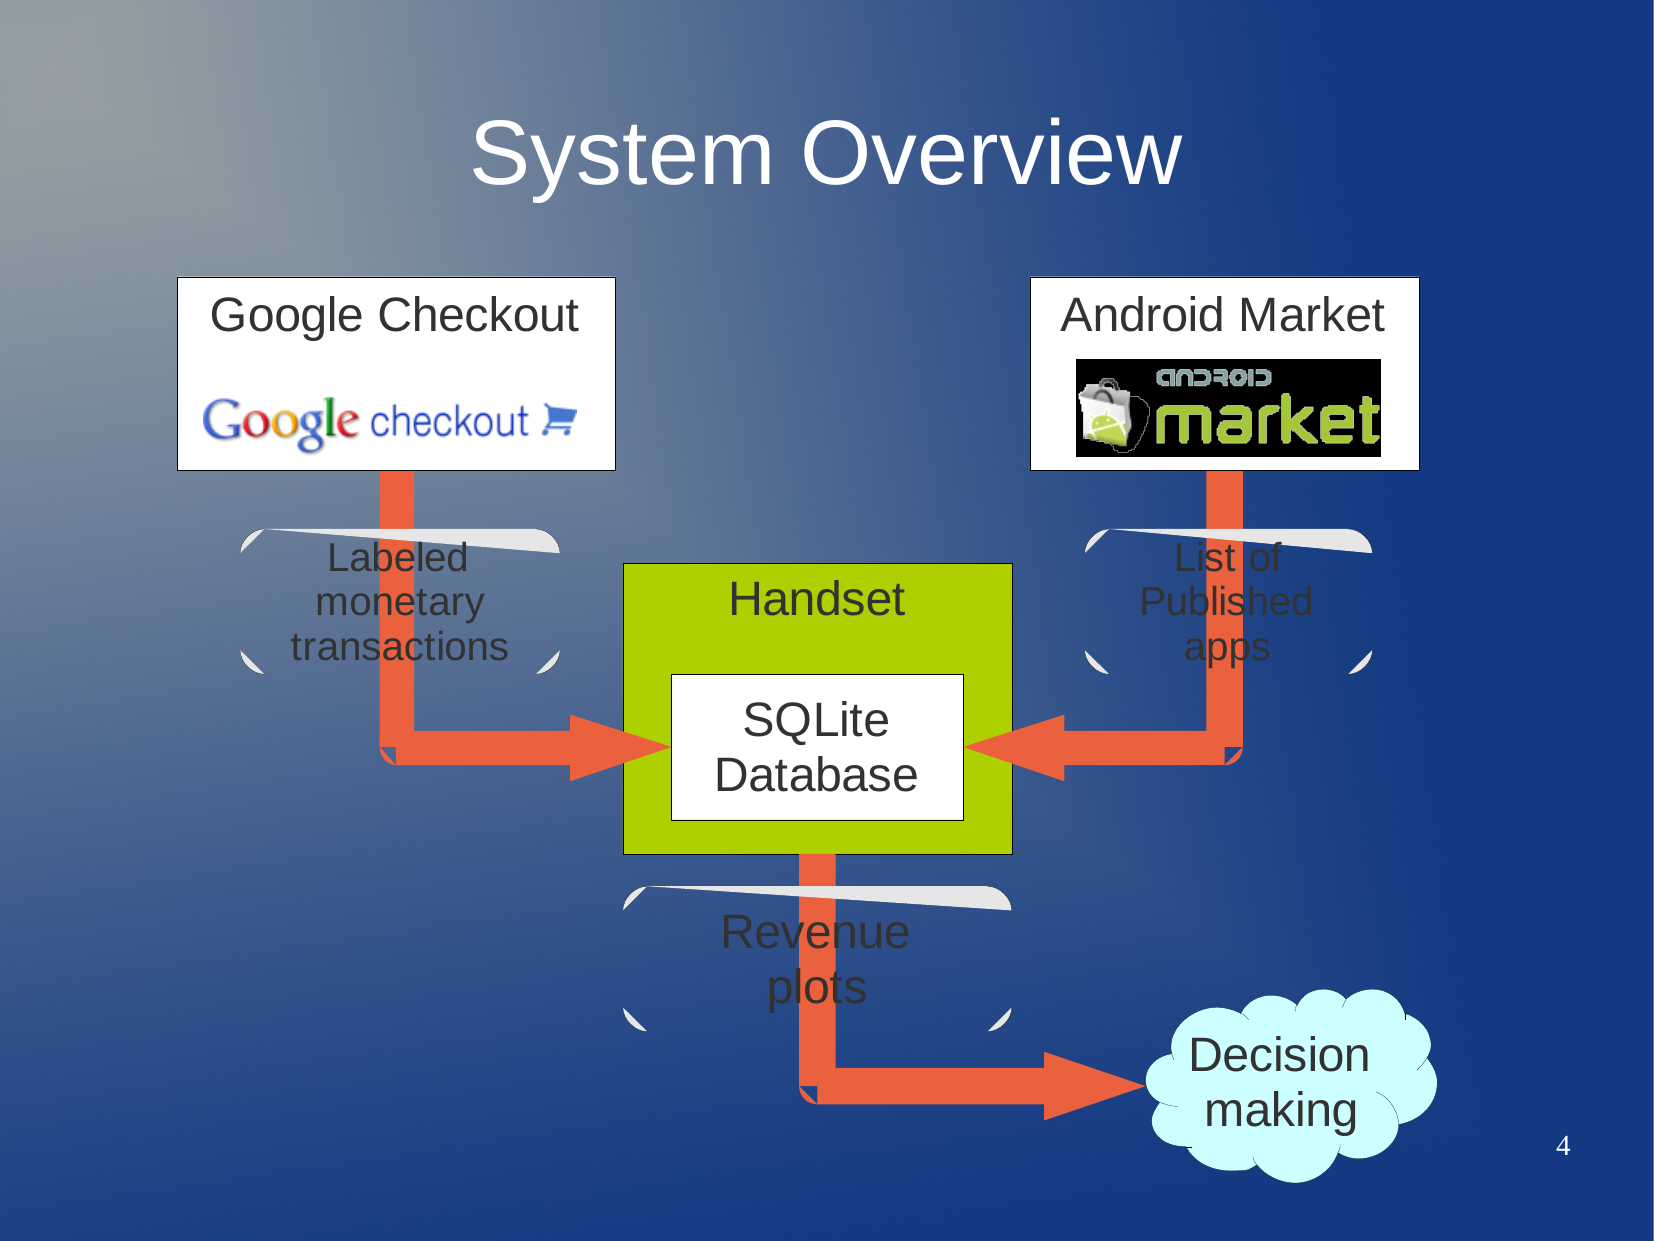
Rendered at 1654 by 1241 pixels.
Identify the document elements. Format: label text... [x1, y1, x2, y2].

picture [0, 0, 1654, 1241]
title System Overview [82, 49, 1571, 257]
